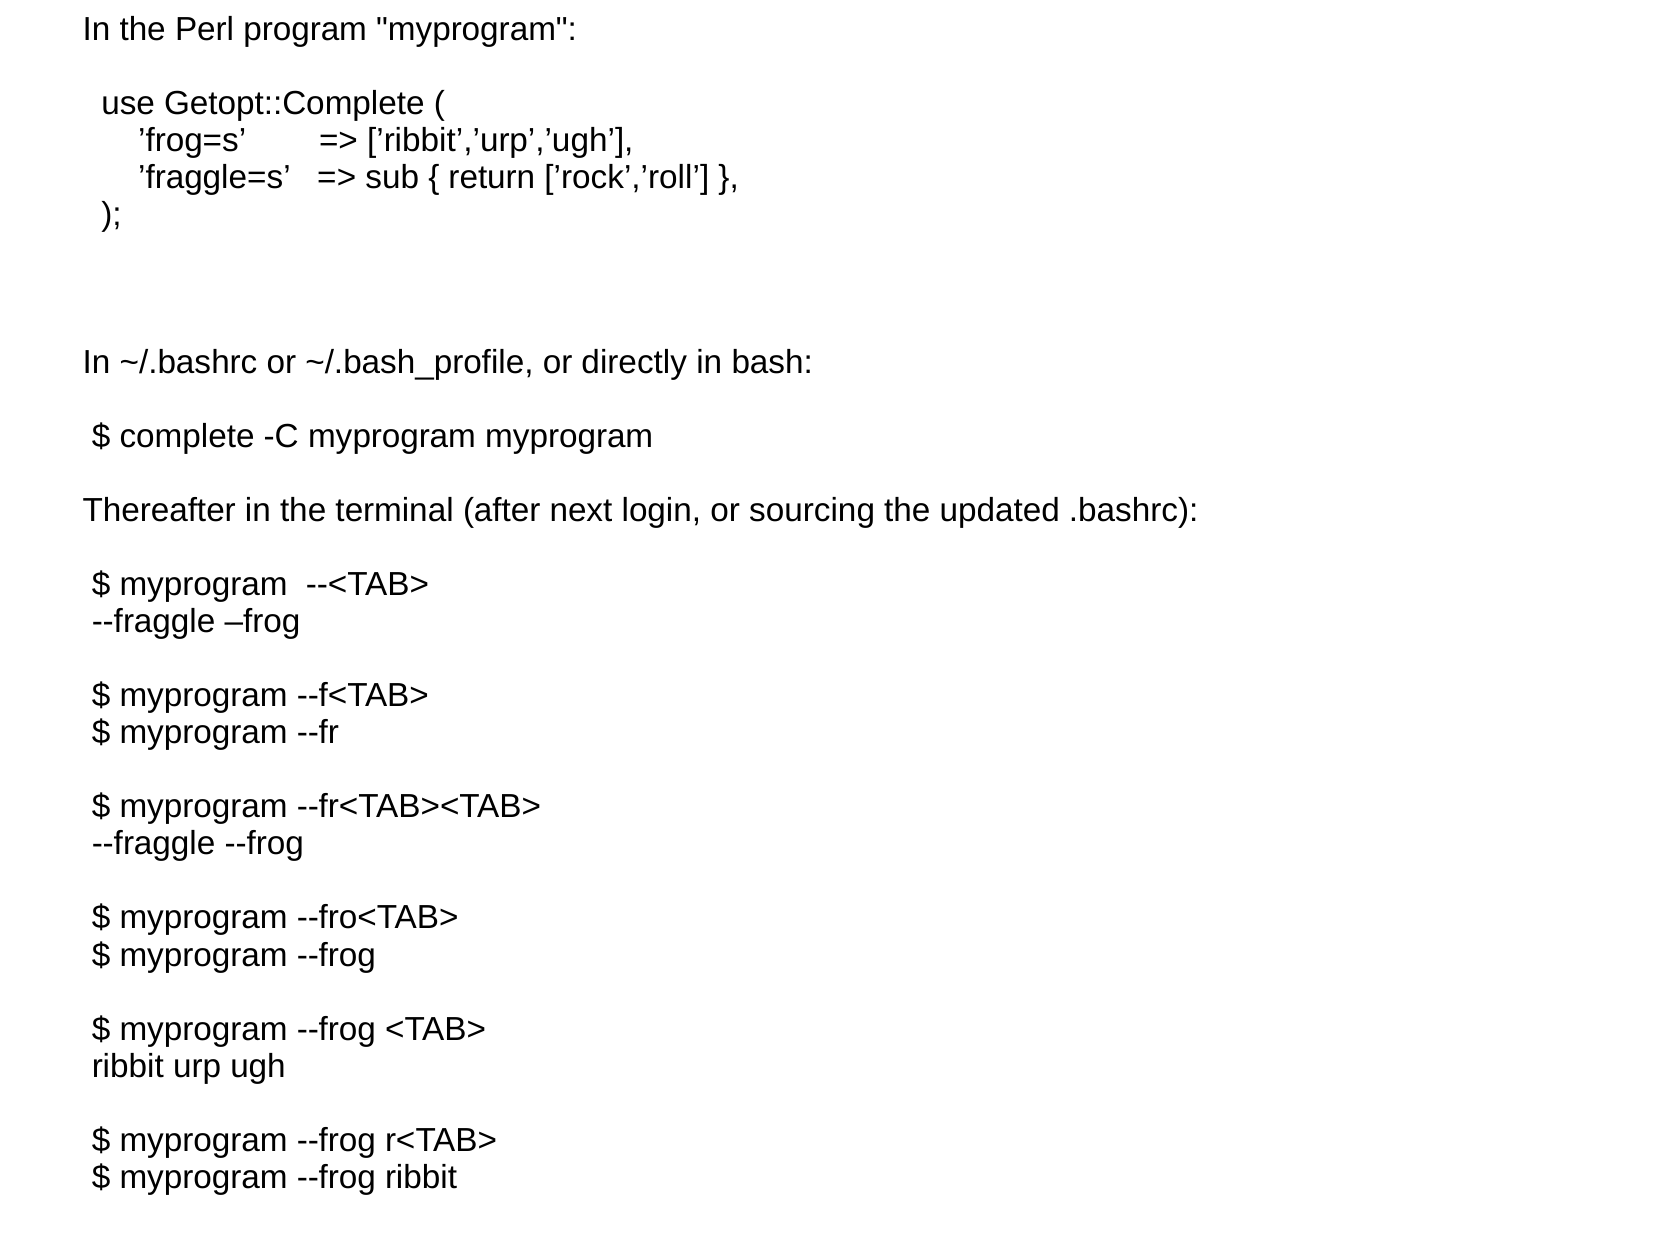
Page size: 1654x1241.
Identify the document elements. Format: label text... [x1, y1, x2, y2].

subtitle In the Perl program "myprogram": use Getopt::Complete ( ’frog=s’ => [’ribbit’,’urp’,’ugh’], ’fraggle=s’ => sub { return [’rock’,’roll’] }, ); In ~/.bashrc or ~/.bash_profile, or directly in bash: $ complete ‐C myprogram myprogram Thereafter in the terminal (after next login, or sourcing the updated .bashrc): $ myprogram --<TAB> --fraggle –frog $ myprogram ‐‐f<TAB> $ myprogram ‐‐fr $ myprogram ‐‐fr<TAB><TAB> --fraggle --frog $ myprogram ‐‐fro<TAB> $ myprogram ‐‐frog $ myprogram ‐‐frog <TAB> ribbit urp ugh $ myprogram ‐‐frog r<TAB> $ myprogram ‐‐frog ribbit [82, 10, 1571, 1241]
